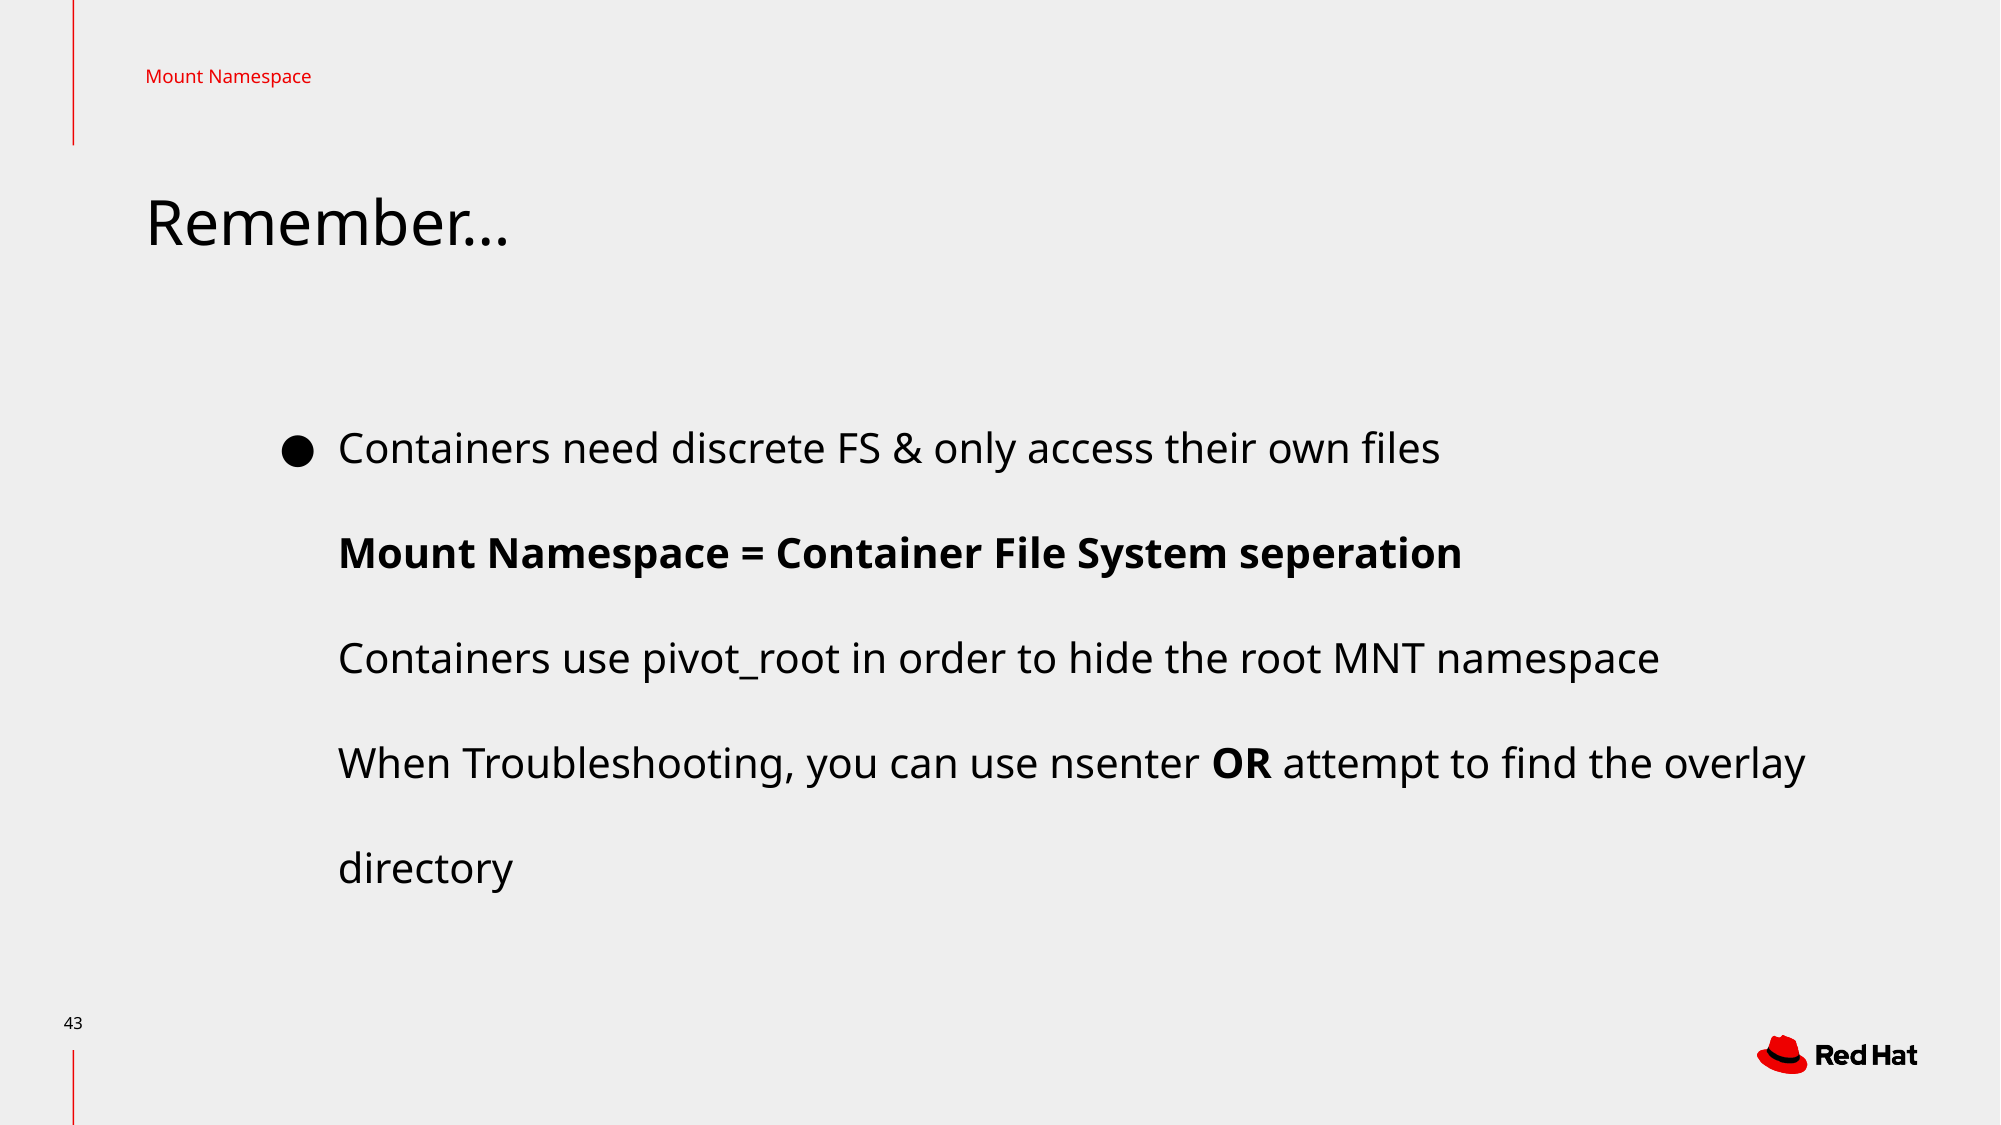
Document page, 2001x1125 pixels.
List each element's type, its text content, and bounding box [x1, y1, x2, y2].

slide_number <number> [13, 1012, 134, 1036]
title Remember… [73, 156, 1713, 269]
title Containers need discrete FS & only access their own files Mount Namespace = Container File System seperation Containers use pivot_root in order to hide the root MNT namespace When Troubleshooting, you can use nsenter OR attempt to find the overlay directory [262, 366, 1832, 902]
subtitle Mount Namespace [73, 9, 919, 143]
picture [1757, 1035, 1918, 1074]
